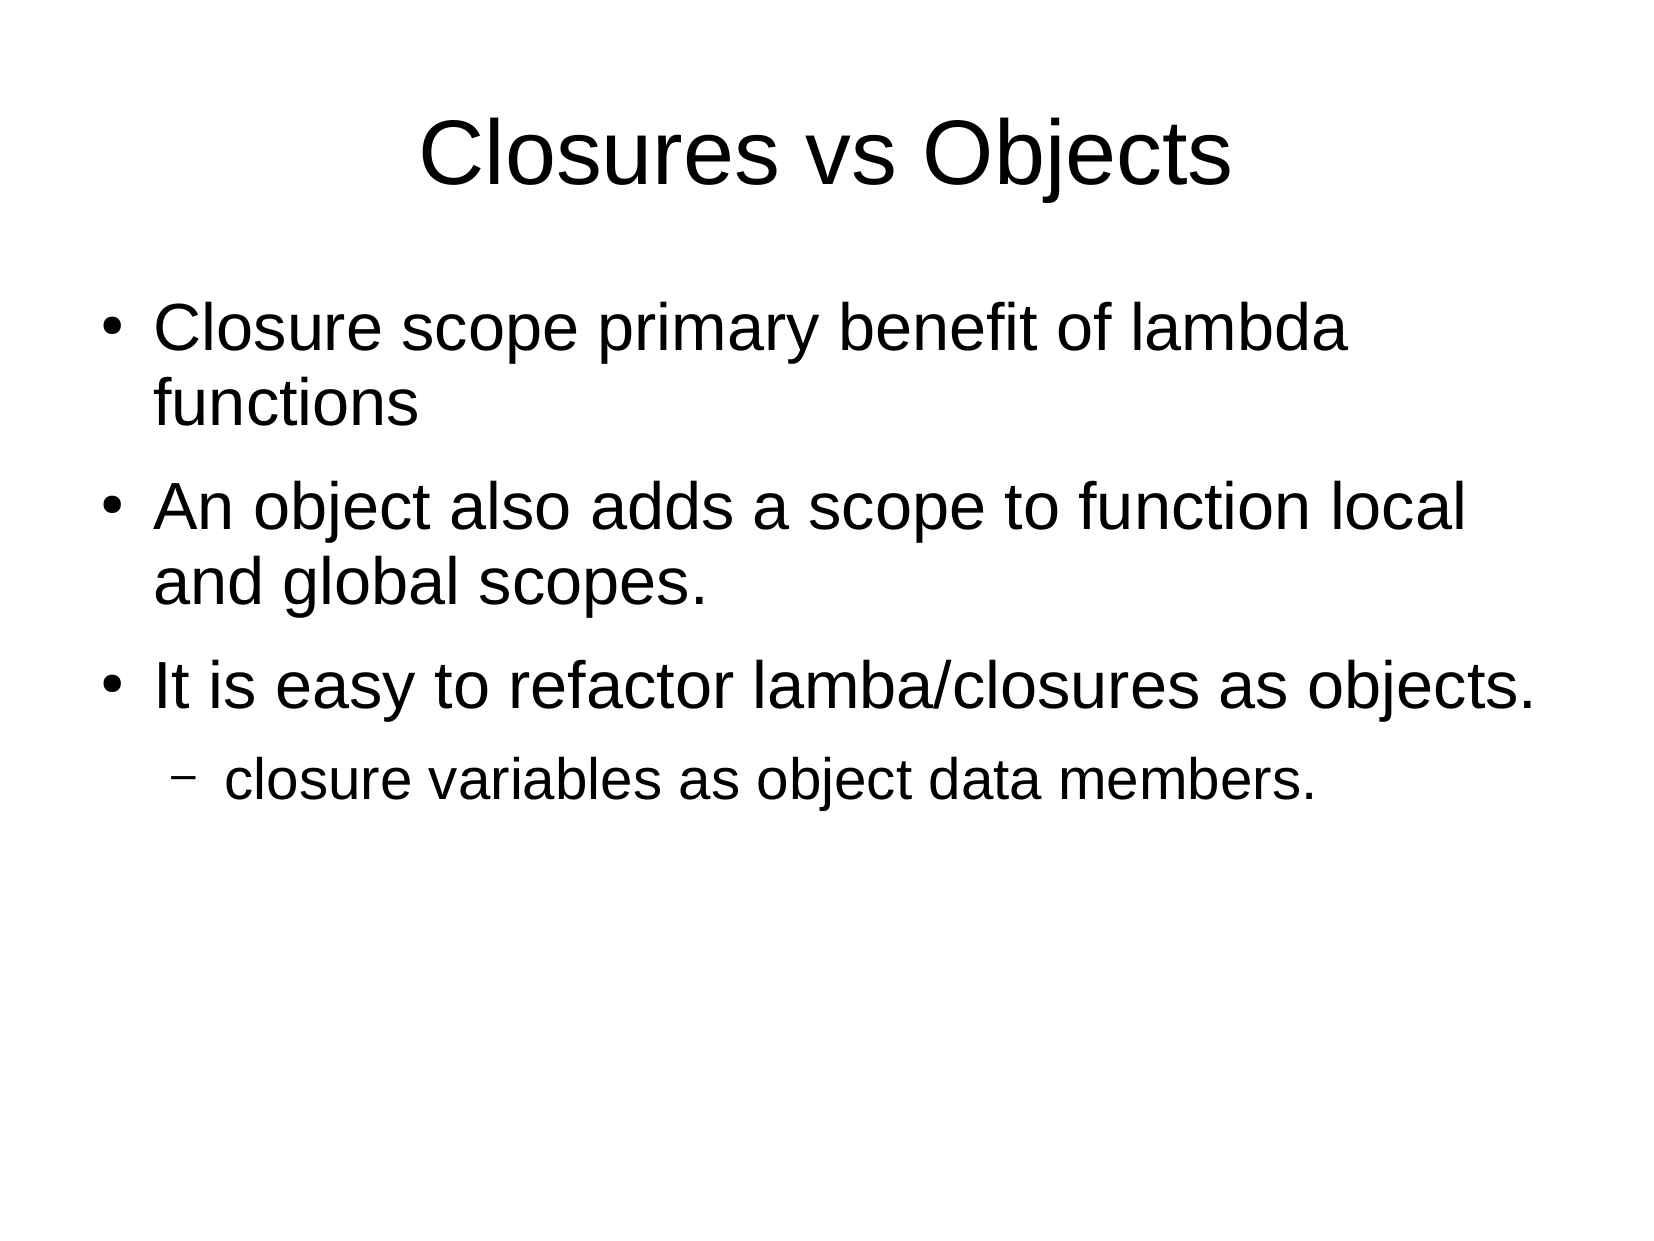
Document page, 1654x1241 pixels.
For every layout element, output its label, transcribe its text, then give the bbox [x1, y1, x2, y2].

list Closure scope primary benefit of lambda functions An object also adds a scope to function local and global scopes. It is easy to refactor lamba/closures as objects. closure variables as object data members. [82, 290, 1571, 1010]
title Closures vs Objects [82, 49, 1571, 257]
